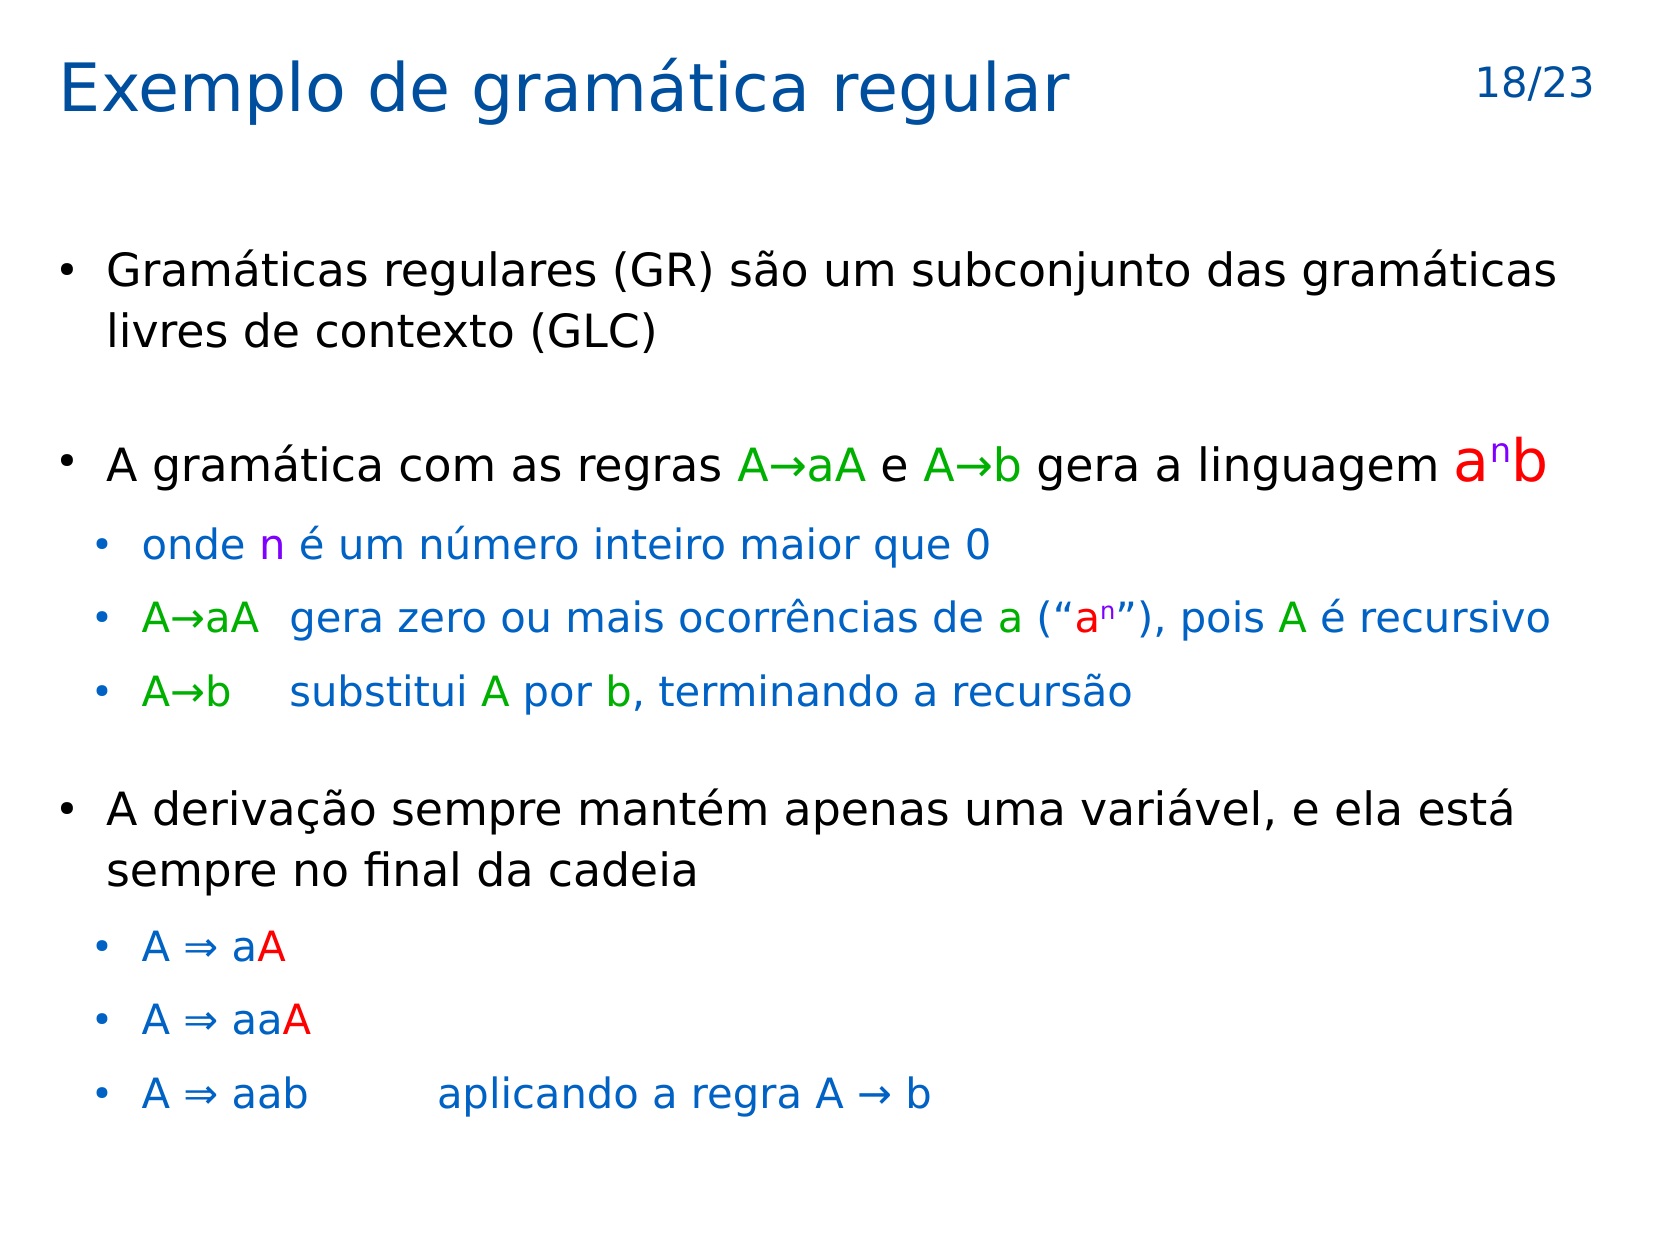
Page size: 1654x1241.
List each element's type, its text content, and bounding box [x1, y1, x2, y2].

list Gramáticas regulares (GR) são um subconjunto das gramáticas livres de contexto (GLC) A gramática com as regras A→aA e A→b gera a linguagem anb onde n é um número inteiro maior que 0 A→aA gera zero ou mais ocorrências de a (“an”), pois A é recursivo A→b substitui A por b, terminando a recursão A derivação sempre mantém apenas uma variável, e ela está sempre no final da cadeia A ⇒ aA A ⇒ aaA A ⇒ aab aplicando a regra A → b [59, 236, 1595, 1211]
title Exemplo de gramática regular [59, 29, 1625, 148]
